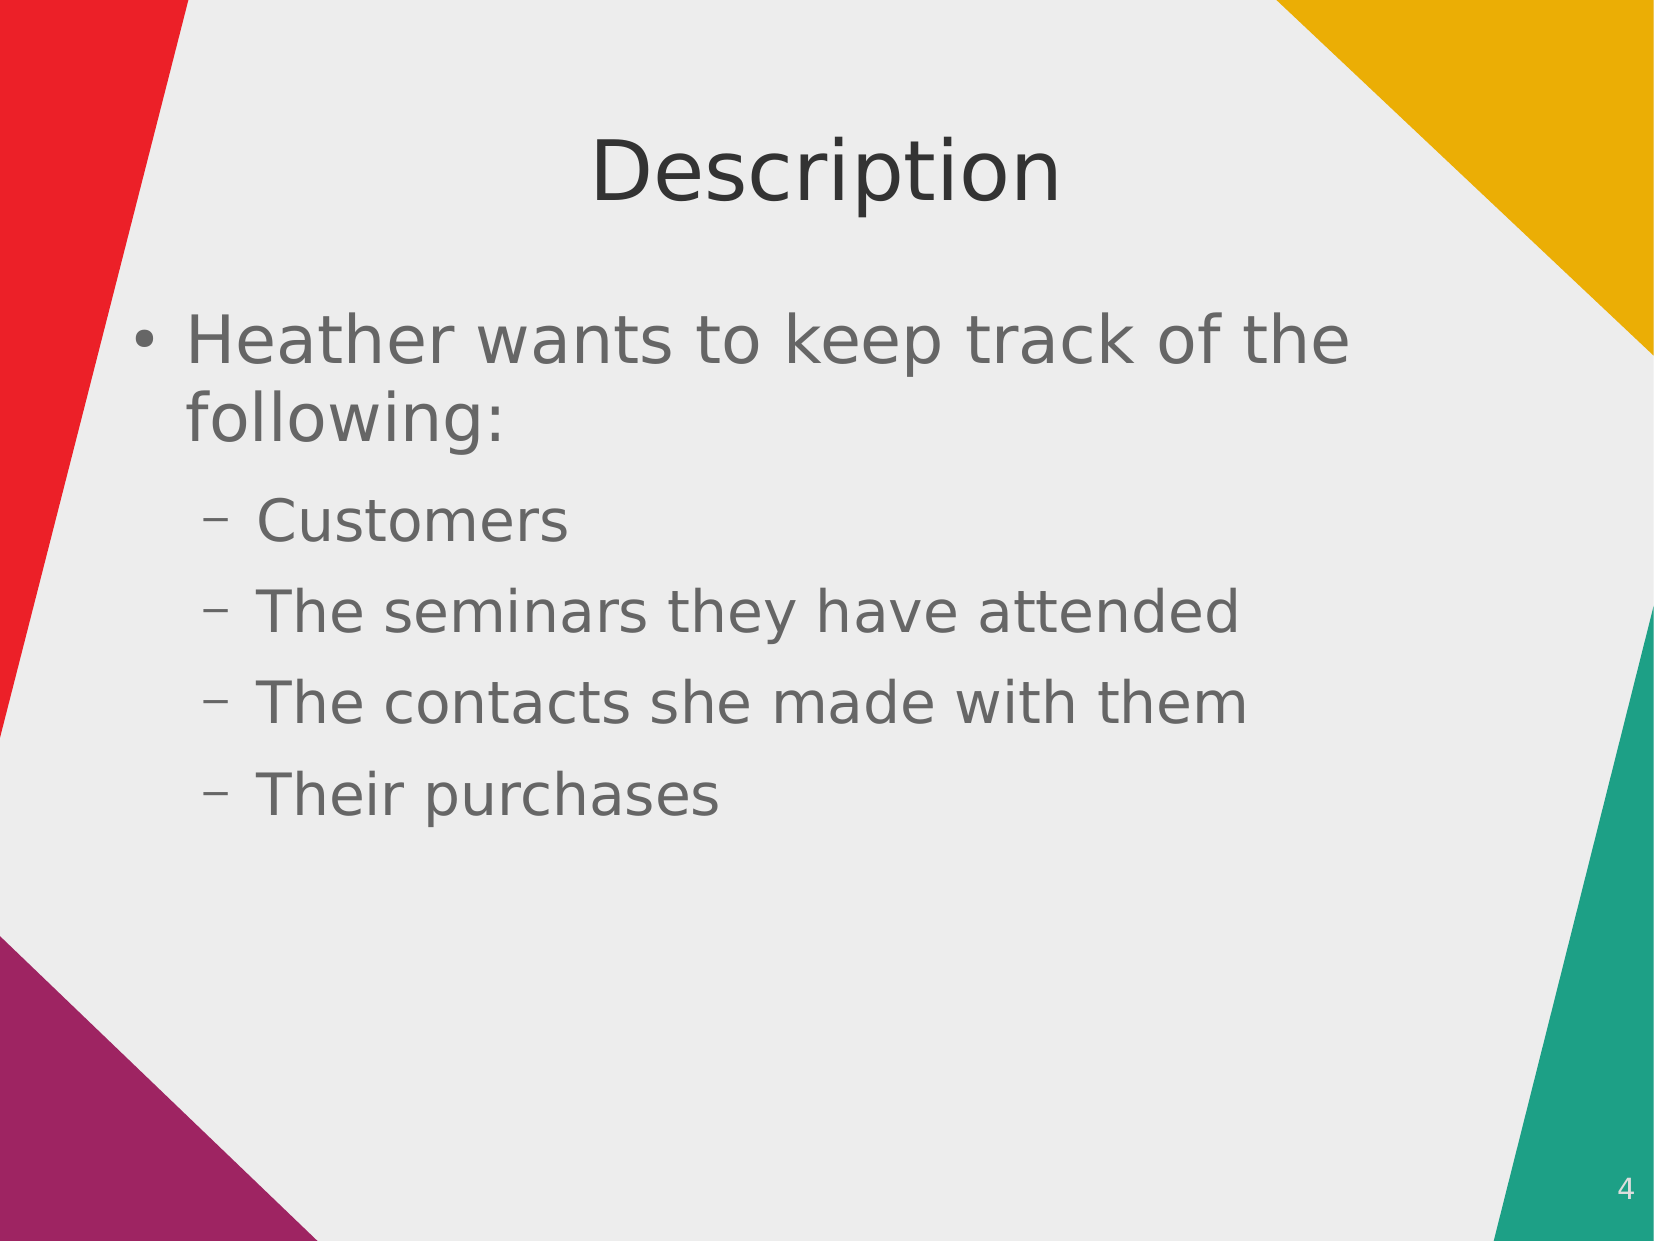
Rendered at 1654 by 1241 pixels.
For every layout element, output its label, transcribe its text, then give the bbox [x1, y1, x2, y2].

title Description [114, 73, 1539, 271]
list Heather wants to keep track of the following: Customers The seminars they have attended The contacts she made with them Their purchases [114, 302, 1539, 1033]
